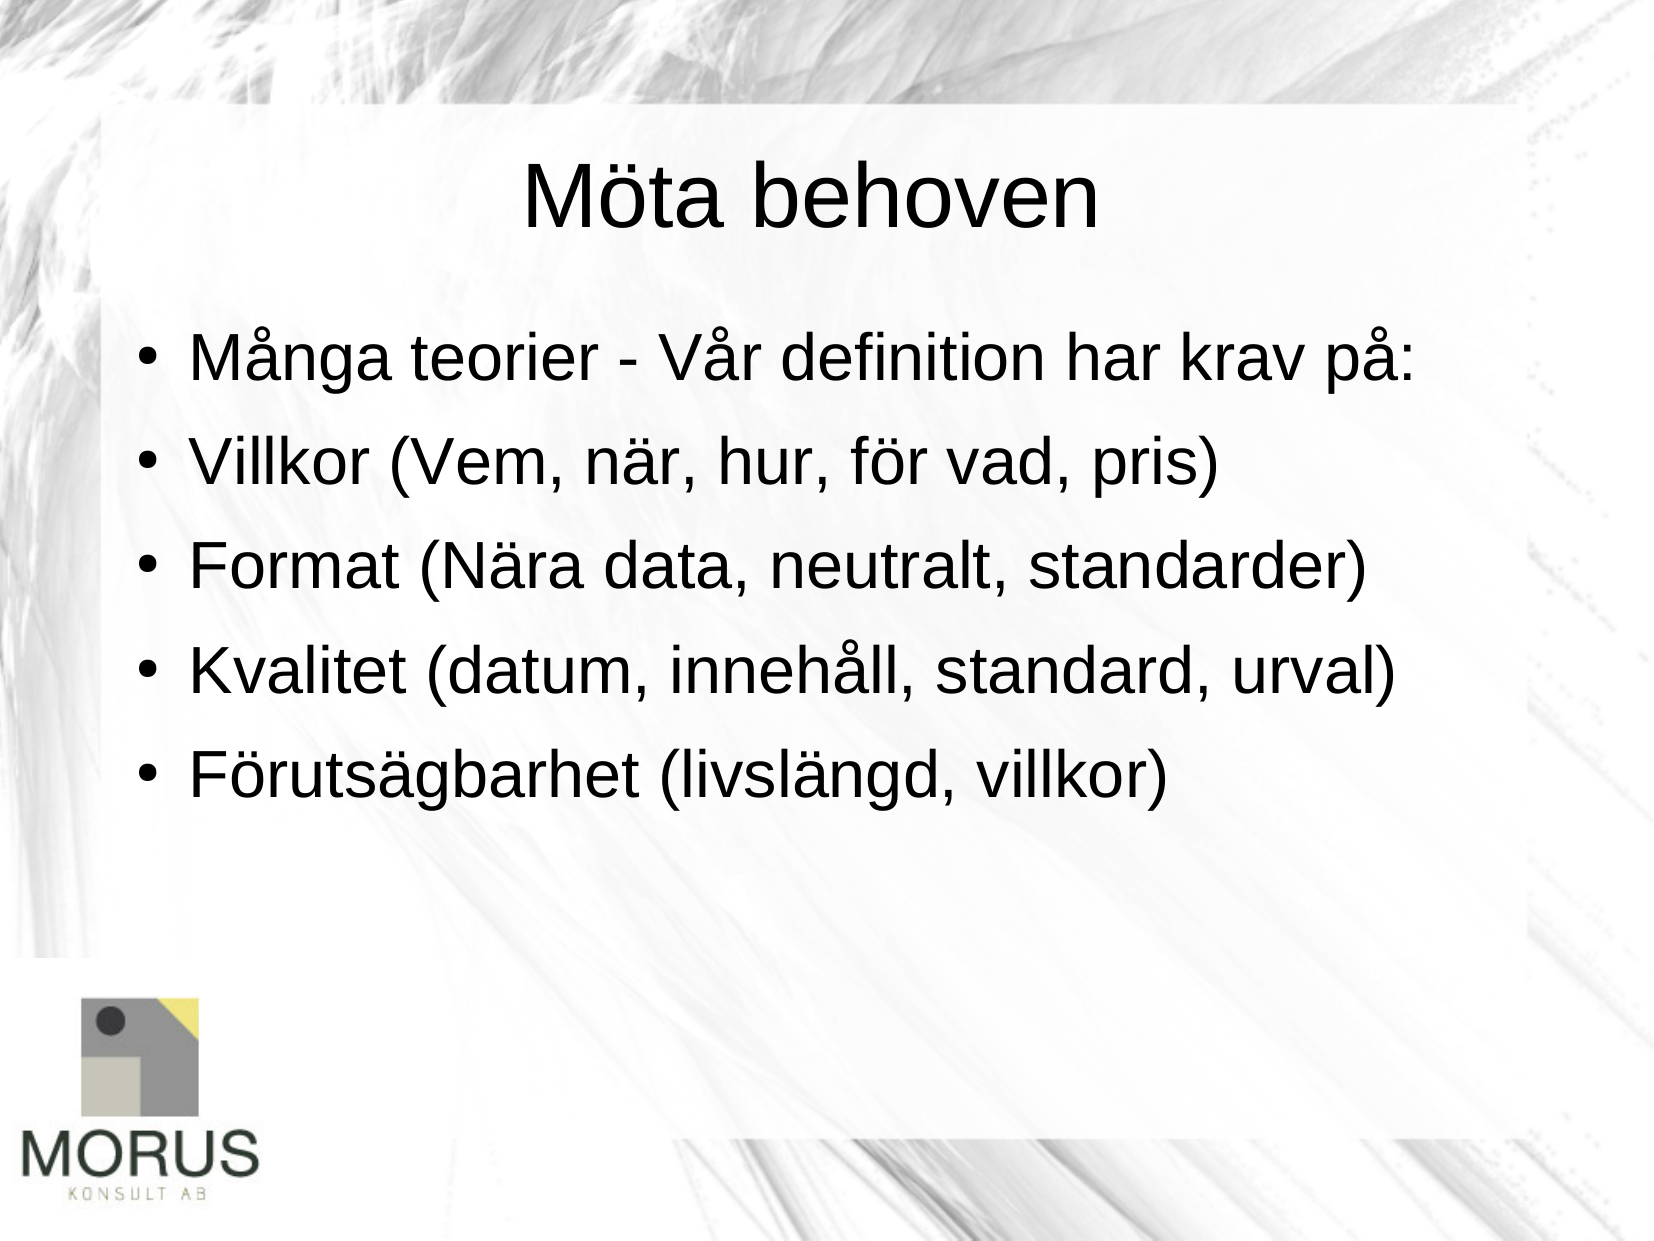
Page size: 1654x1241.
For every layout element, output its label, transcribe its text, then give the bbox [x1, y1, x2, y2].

list Många teorier - Vår definition har krav på: Villkor (Vem, när, hur, för vad, pris) Format (Nära data, neutralt, standarder) Kvalitet (datum, innehåll, standard, urval) Förutsägbarhet (livslängd, villkor) [118, 319, 1571, 1040]
picture [0, 0, 1654, 1241]
title Möta behoven [118, 112, 1506, 281]
